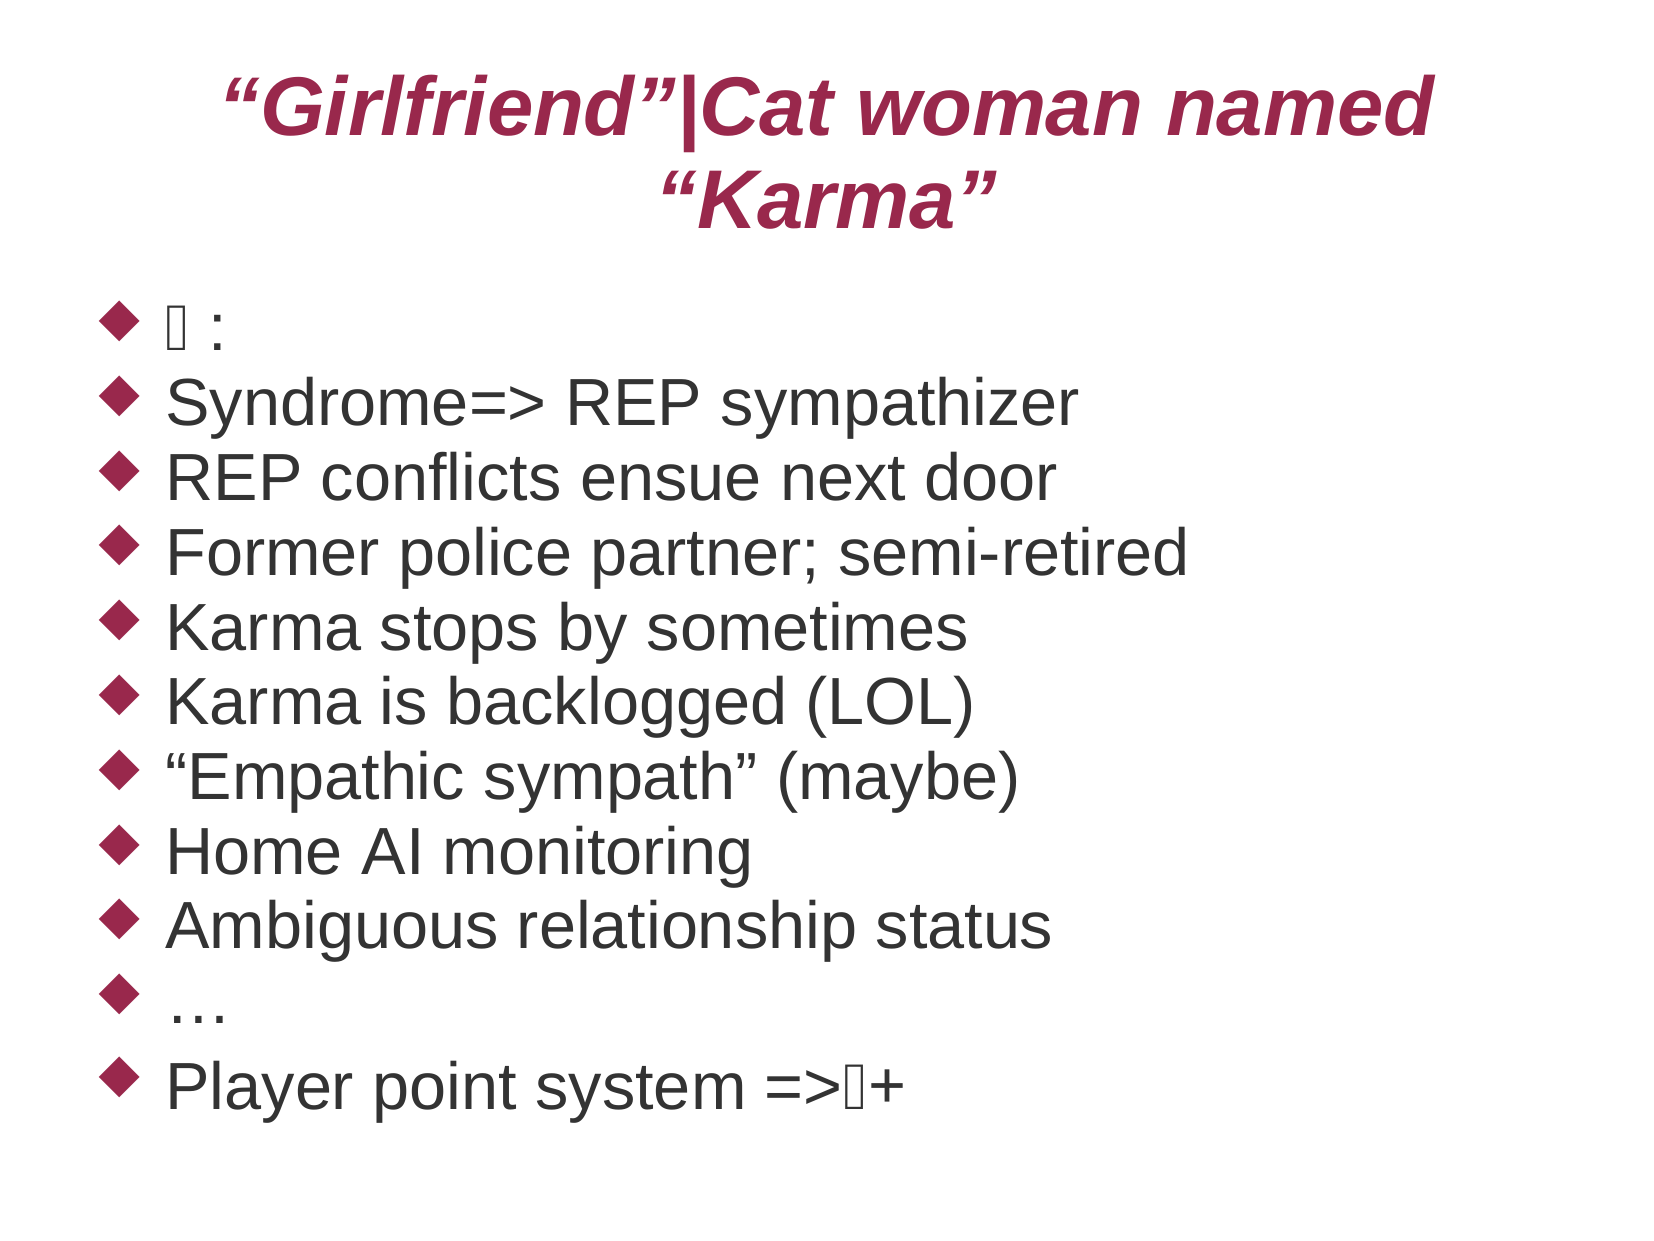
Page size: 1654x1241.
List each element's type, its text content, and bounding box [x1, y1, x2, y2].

list  : Syndrome=> REP sympathizer REP conflicts ensue next door Former police partner; semi-retired Karma stops by sometimes Karma is backlogged (LOL) “Empathic sympath” (maybe) Home AI monitoring Ambiguous relationship status … Player point system =>+ [82, 290, 1571, 1133]
title “Girlfriend”|Cat woman named “Karma” [82, 49, 1571, 257]
